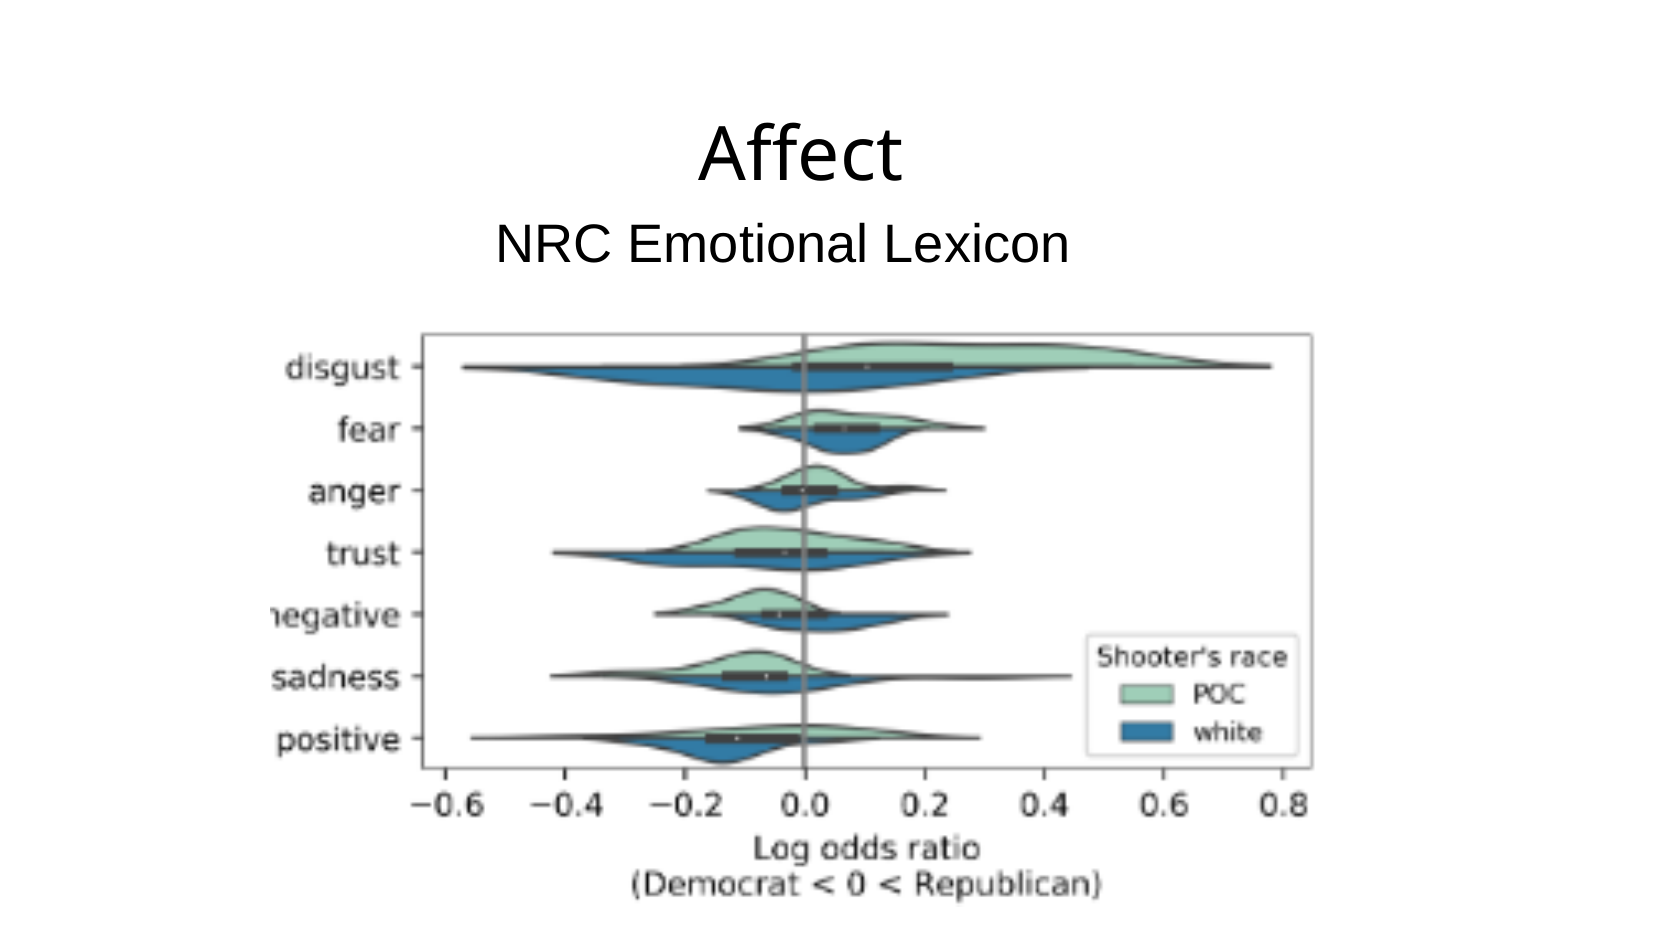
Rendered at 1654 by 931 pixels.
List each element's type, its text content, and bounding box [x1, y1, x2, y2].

title Affect [56, 62, 1546, 241]
picture [270, 314, 1328, 907]
text_box NRC Emotional Lexicon [495, 187, 1291, 301]
